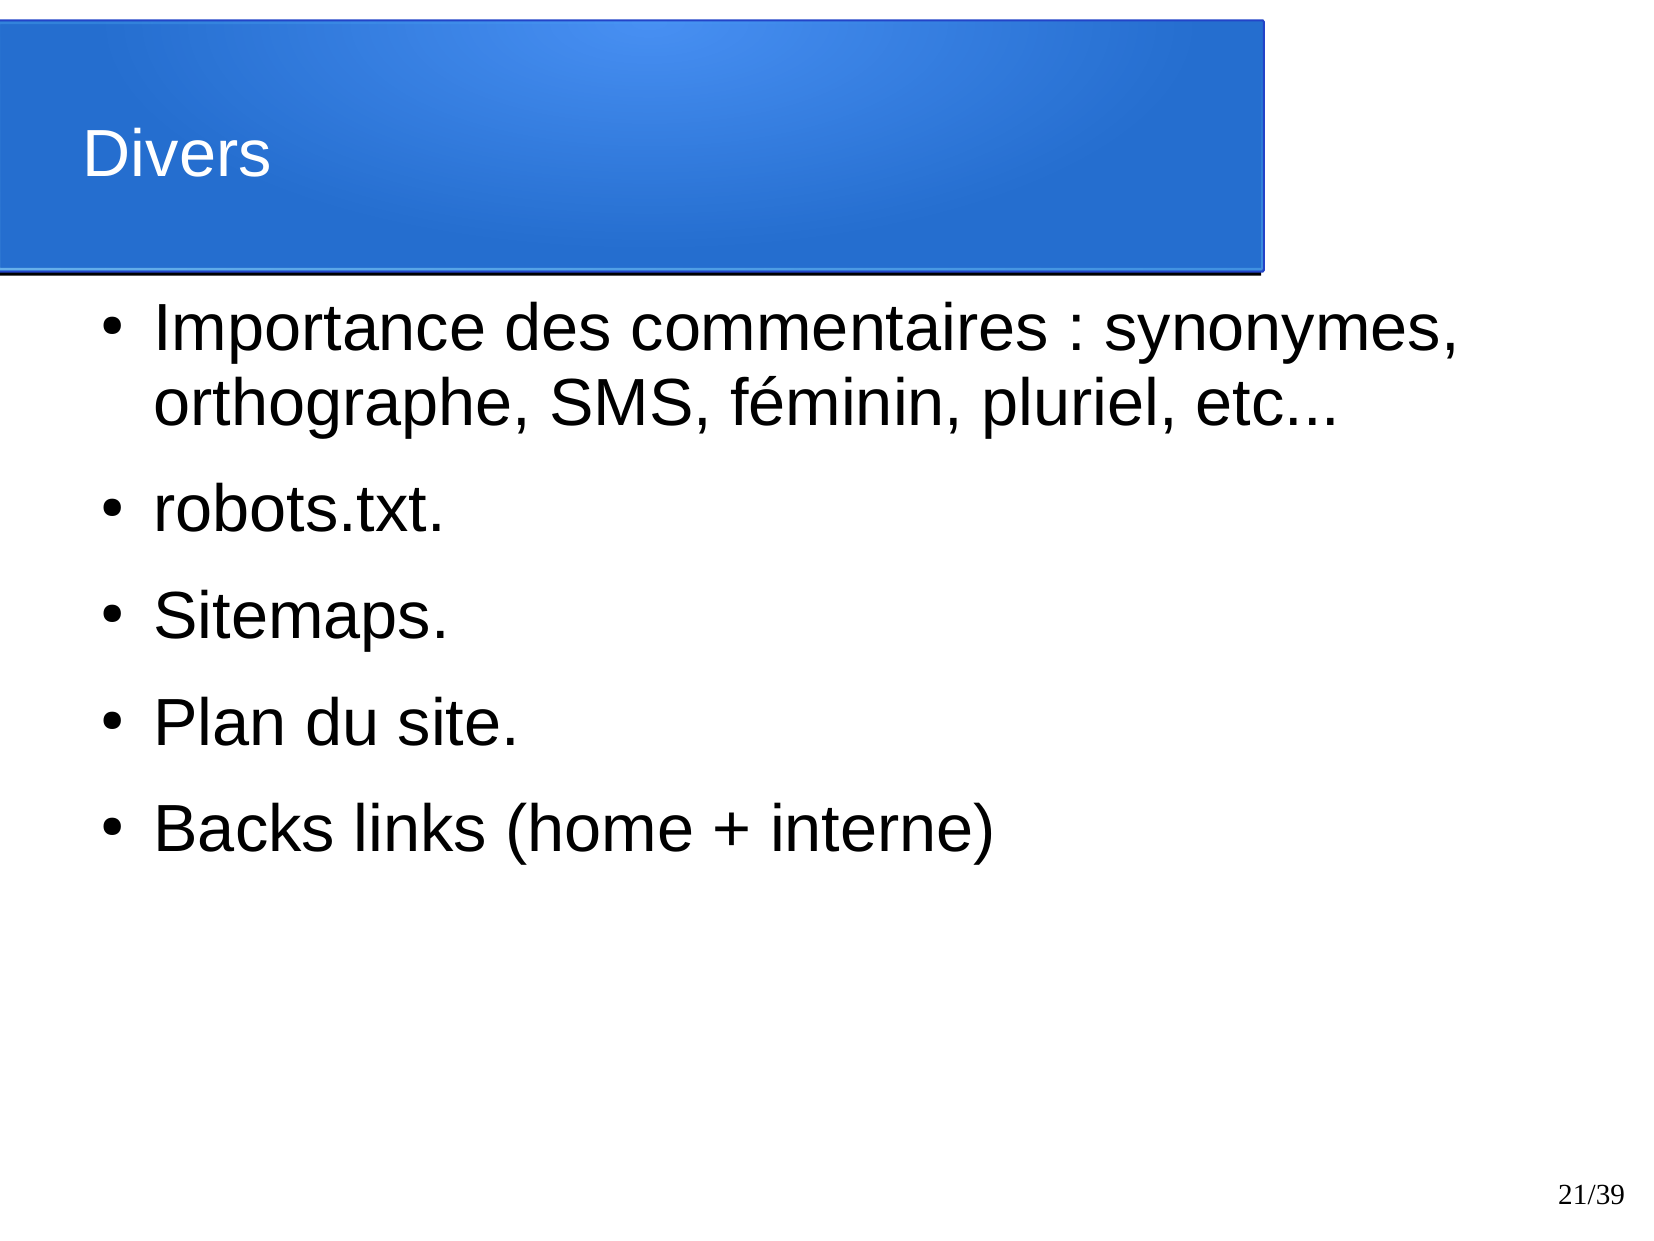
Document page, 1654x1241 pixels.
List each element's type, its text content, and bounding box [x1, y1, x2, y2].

list Importance des commentaires : synonymes, orthographe, SMS, féminin, pluriel, etc... robots.txt. Sitemaps. Plan du site. Backs links (home + interne) [82, 290, 1538, 1010]
title Divers [82, 49, 1250, 257]
